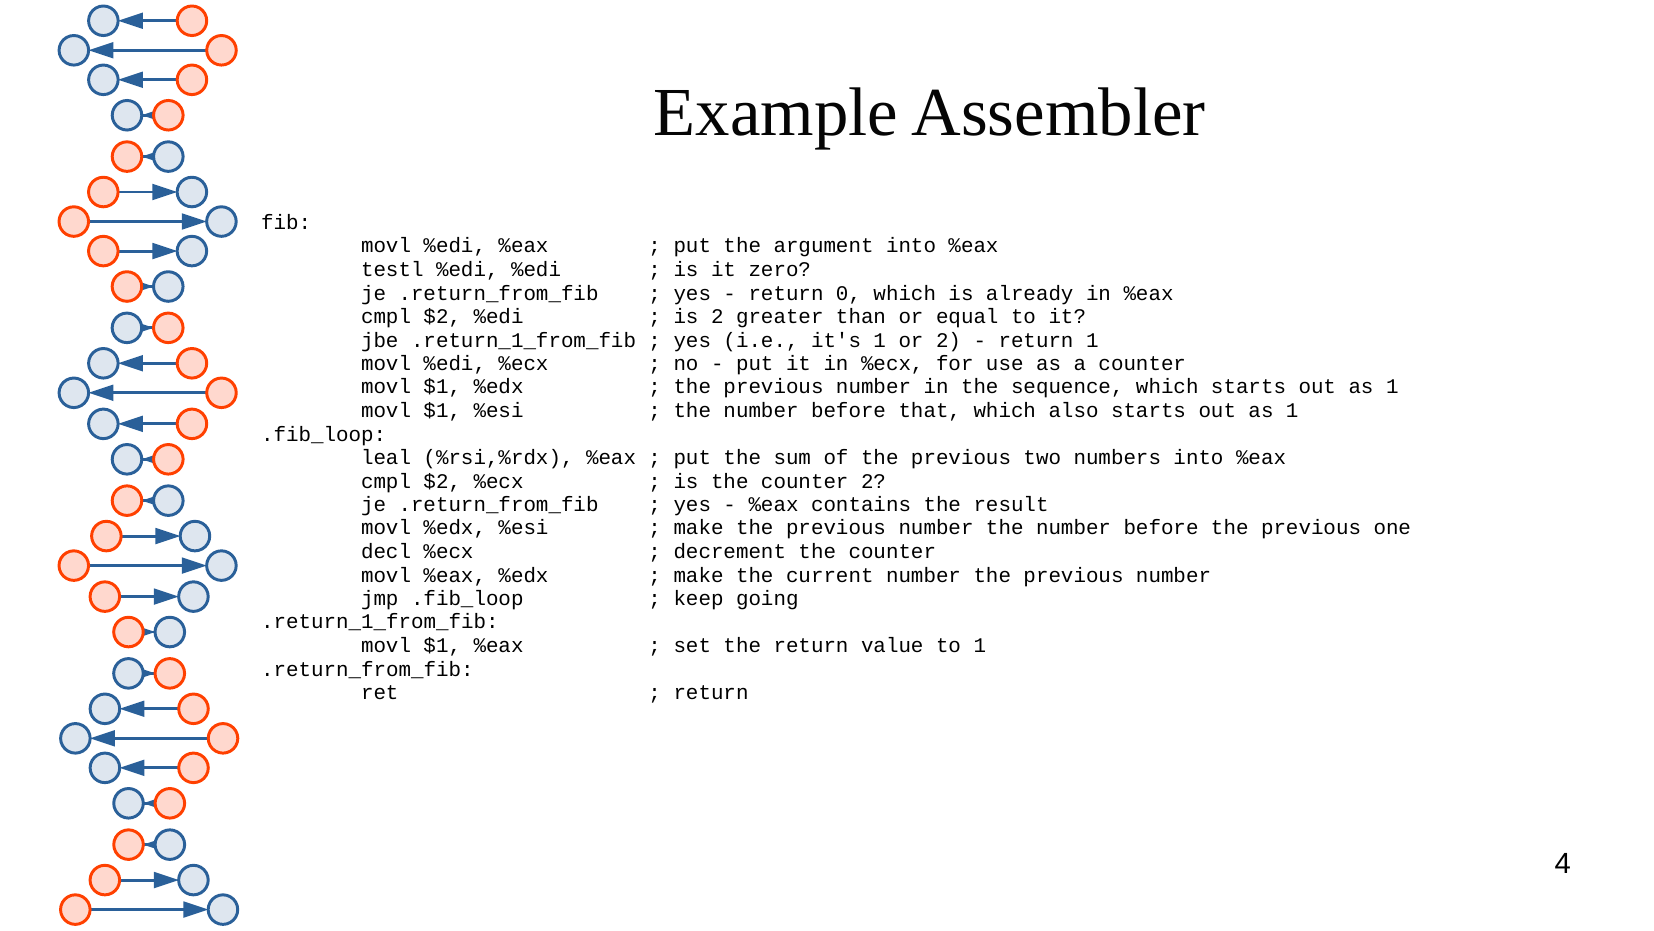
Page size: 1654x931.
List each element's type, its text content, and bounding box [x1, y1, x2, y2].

title Example Assembler [265, 35, 1595, 189]
text_box fib: movl %edi, %eax ; put the argument into %eax testl %edi, %edi ; is it zero? je .return_from_fib ; yes - return 0, which is already in %eax cmpl $2, %edi ; is 2 greater than or equal to it? jbe .return_1_from_fib ; yes (i.e., it's 1 or 2) - return 1 movl %edi, %ecx ; no - put it in %ecx, for use as a counter movl $1, %edx ; the previous number in the sequence, which starts out as 1 movl $1, %esi ; the number before that, which also starts out as 1 .fib_loop: leal (%rsi,%rdx), %eax ; put the sum of the previous two numbers into %eax cmpl $2, %ecx ; is the counter 2? je .return_from_fib ; yes - %eax contains the result movl %edx, %esi ; make the previous number the number before the previous one decl %ecx ; decrement the counter movl %eax, %edx ; make the current number the previous number jmp .fib_loop ; keep going .return_1_from_fib: movl $1, %eax ; set the return value to 1 .return_from_fib: ret ; return [246, 204, 1565, 827]
